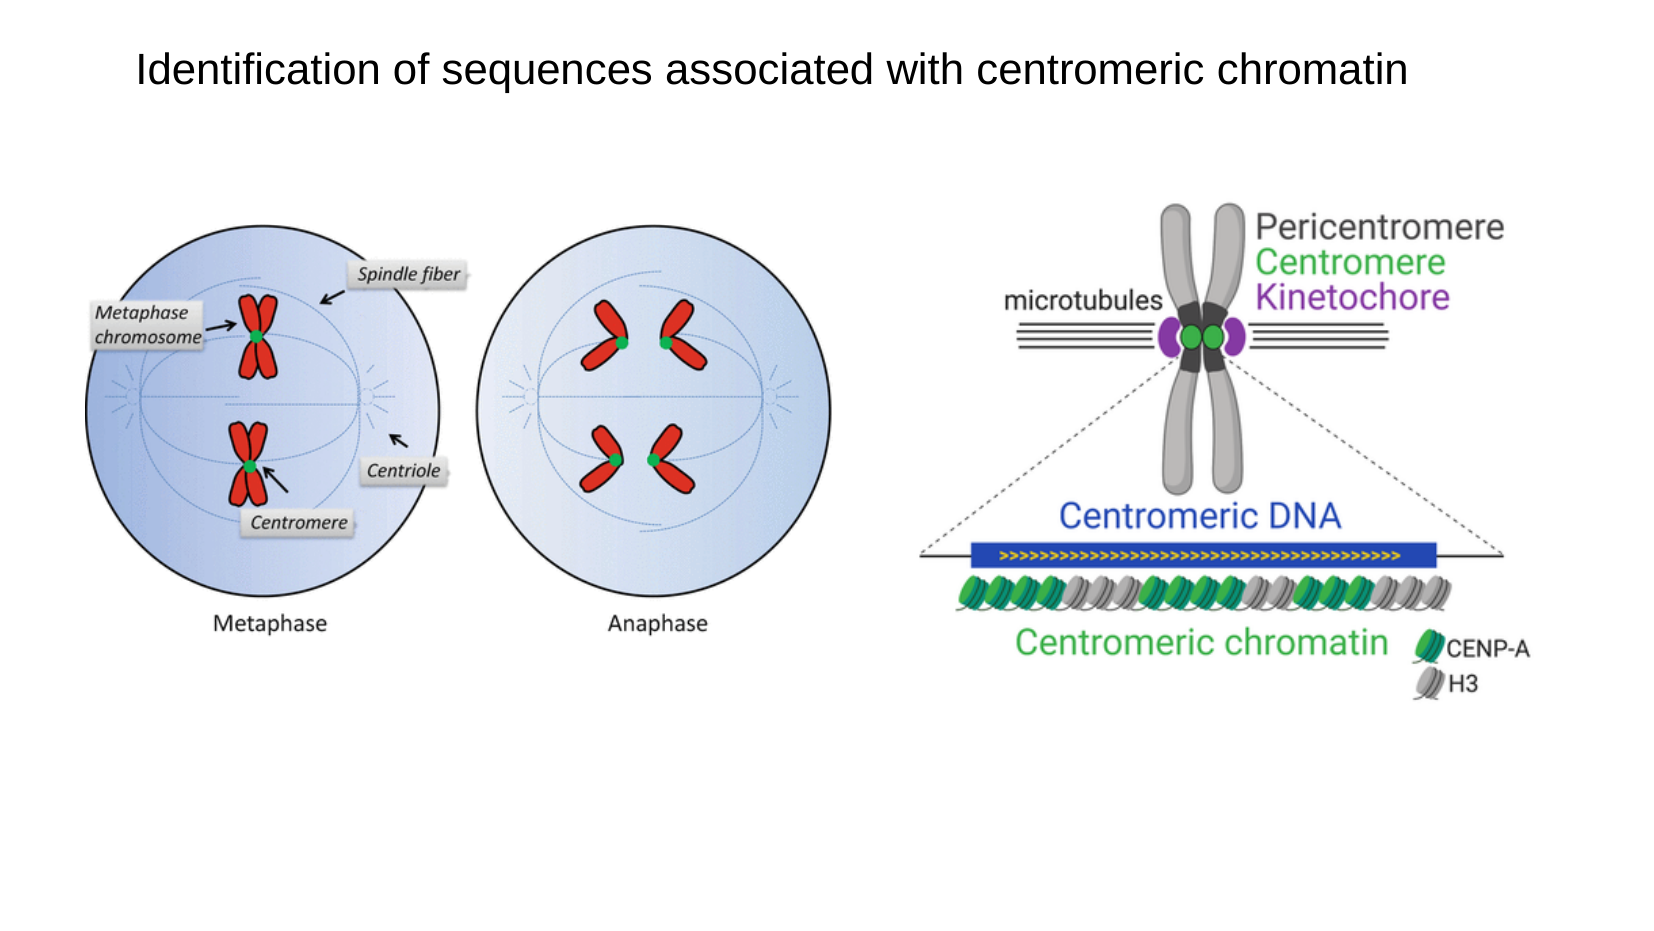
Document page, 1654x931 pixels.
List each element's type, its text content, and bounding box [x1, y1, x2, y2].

picture [890, 149, 1576, 722]
picture [85, 224, 833, 638]
text_box Identification of sequences associated with centromeric chromatin [120, 37, 1426, 102]
